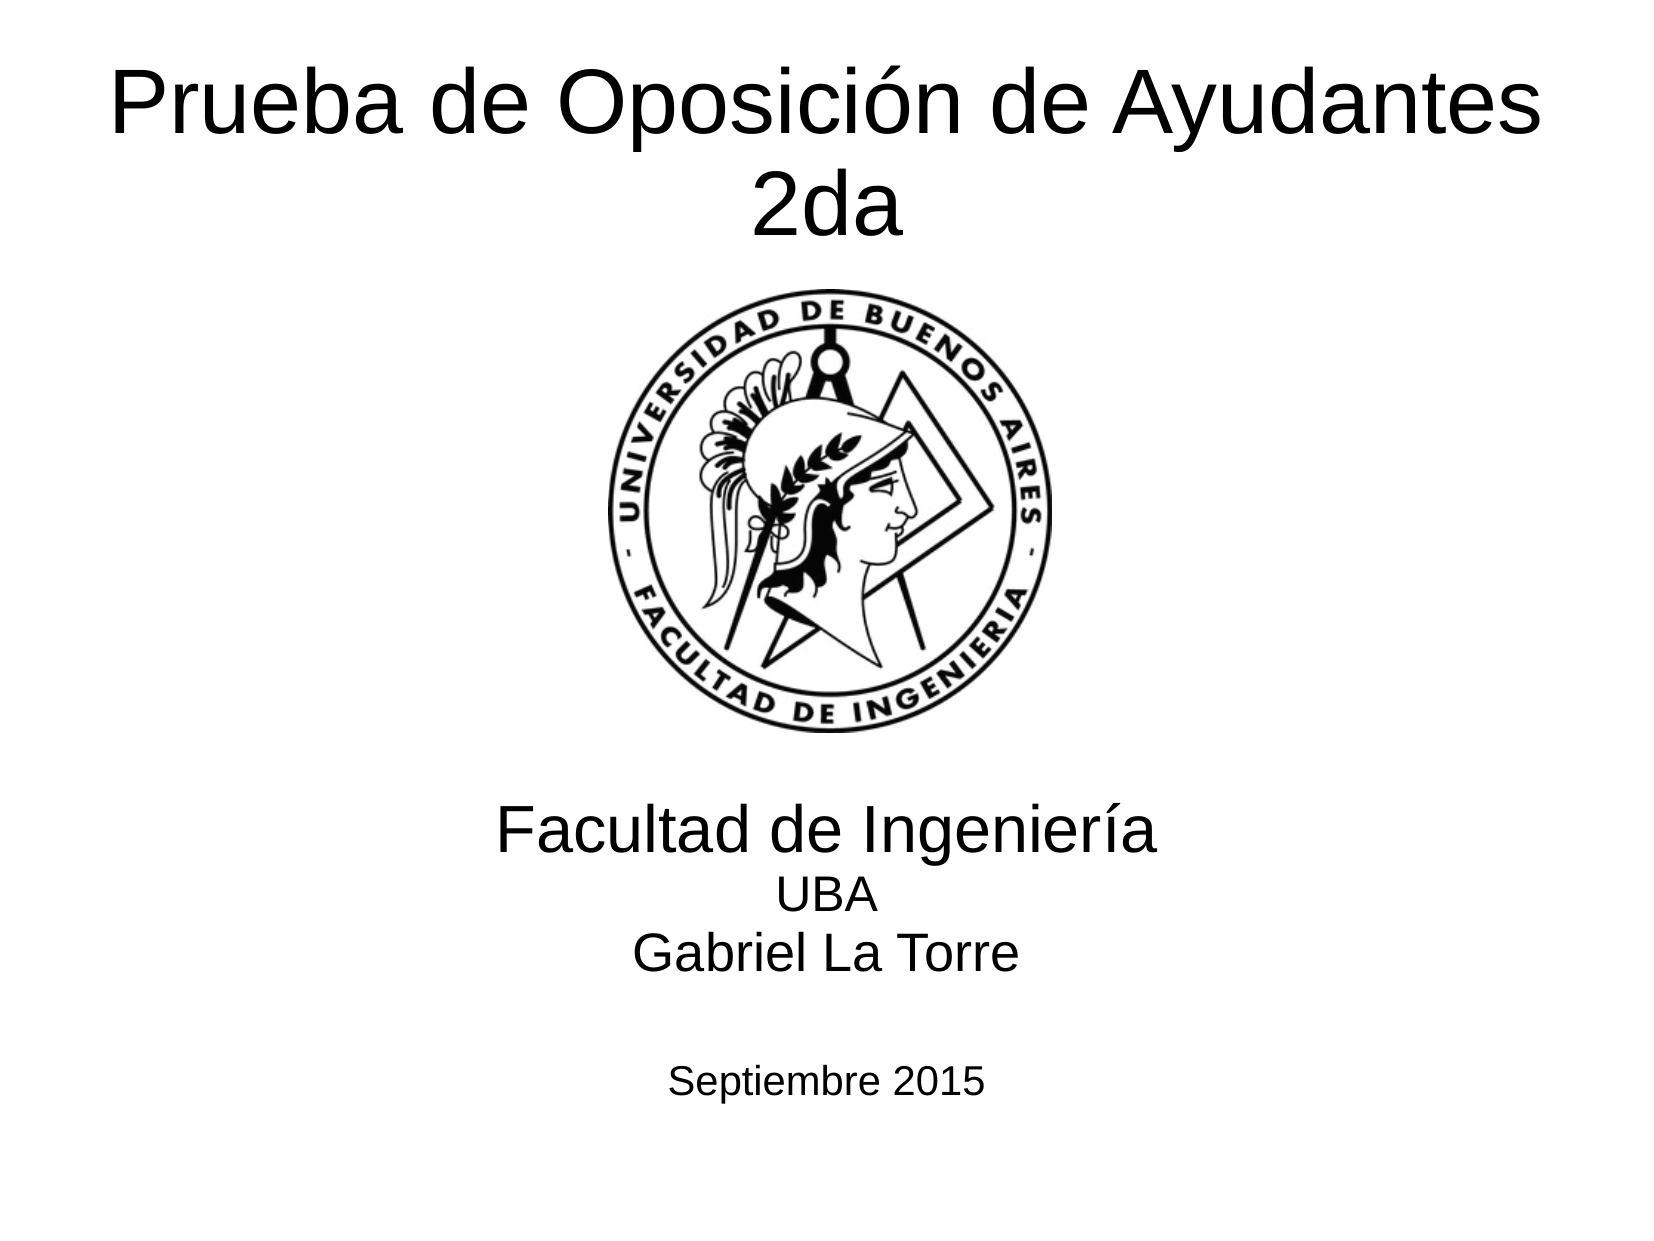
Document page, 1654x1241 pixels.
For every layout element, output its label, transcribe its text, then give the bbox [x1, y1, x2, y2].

picture [608, 289, 1052, 733]
subtitle Facultad de Ingeniería UBA Gabriel La Torre Septiembre 2015 [82, 732, 1571, 1163]
title Prueba de Oposición de Ayudantes 2da [82, 49, 1571, 257]
